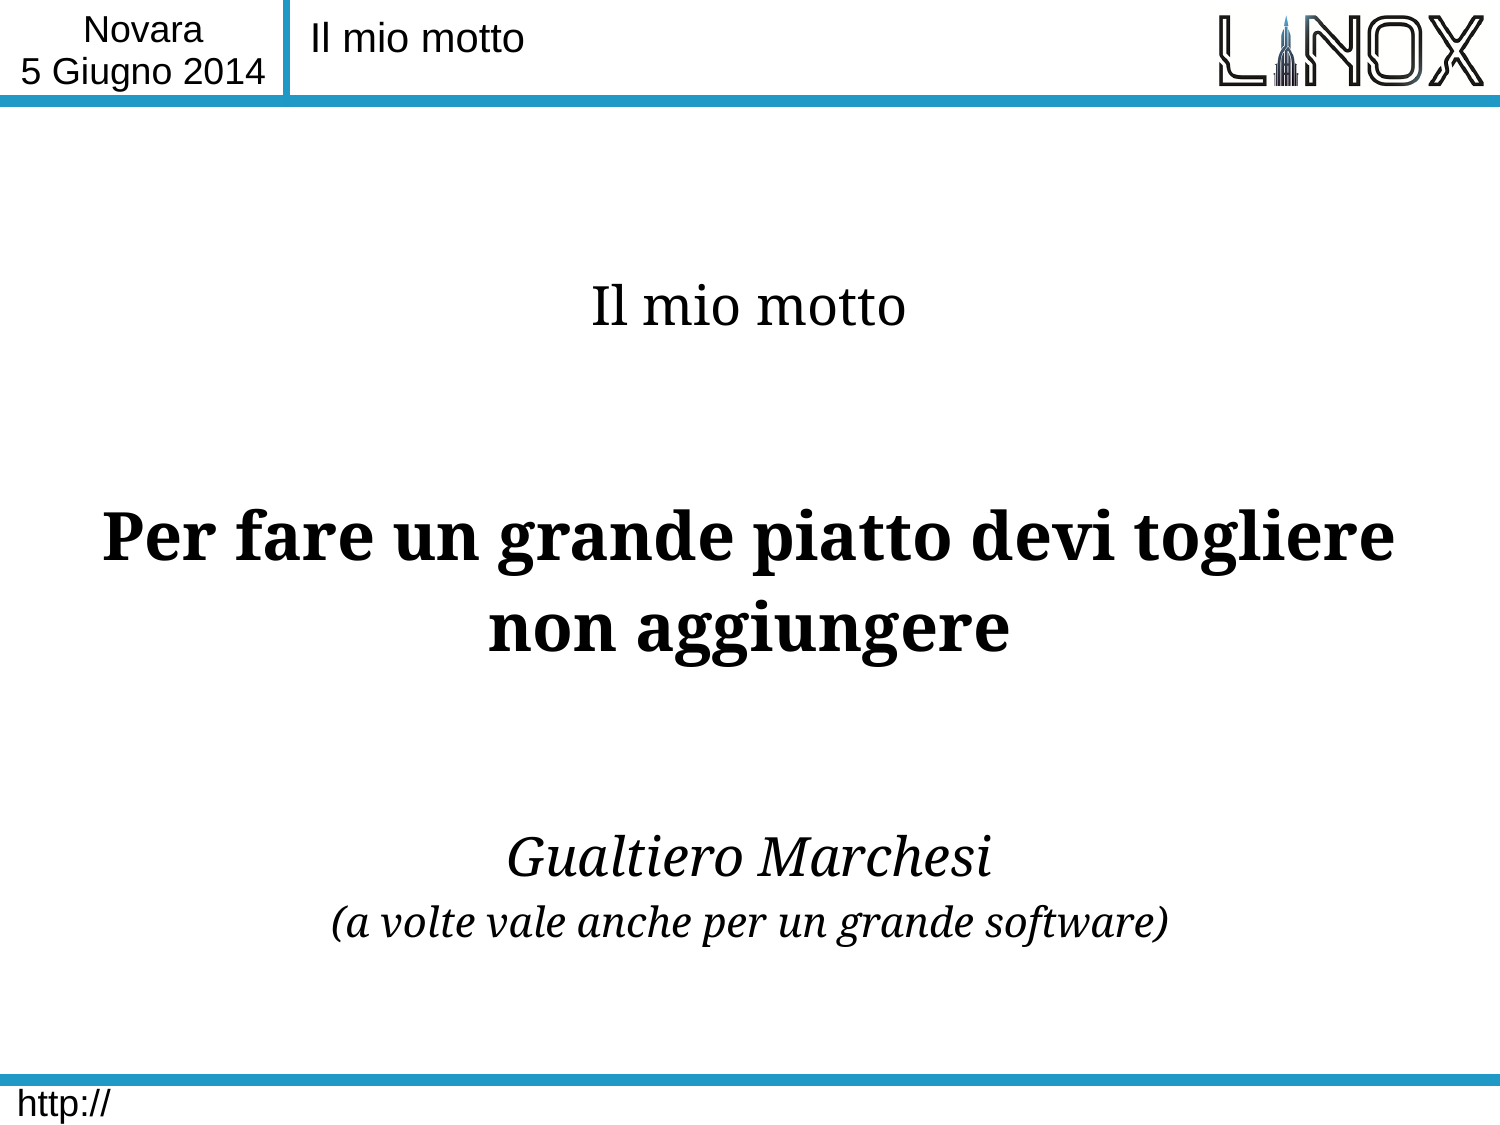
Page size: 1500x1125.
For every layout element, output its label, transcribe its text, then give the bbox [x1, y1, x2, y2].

text_box Il mio motto Per fare un grande piatto devi togliere non aggiungere Gualtiero Marchesi (a volte vale anche per un grande software) [70, 259, 1430, 926]
list Il mio motto [295, 7, 1321, 83]
picture [0, 0, 1500, 107]
picture [0, 1074, 1500, 1086]
